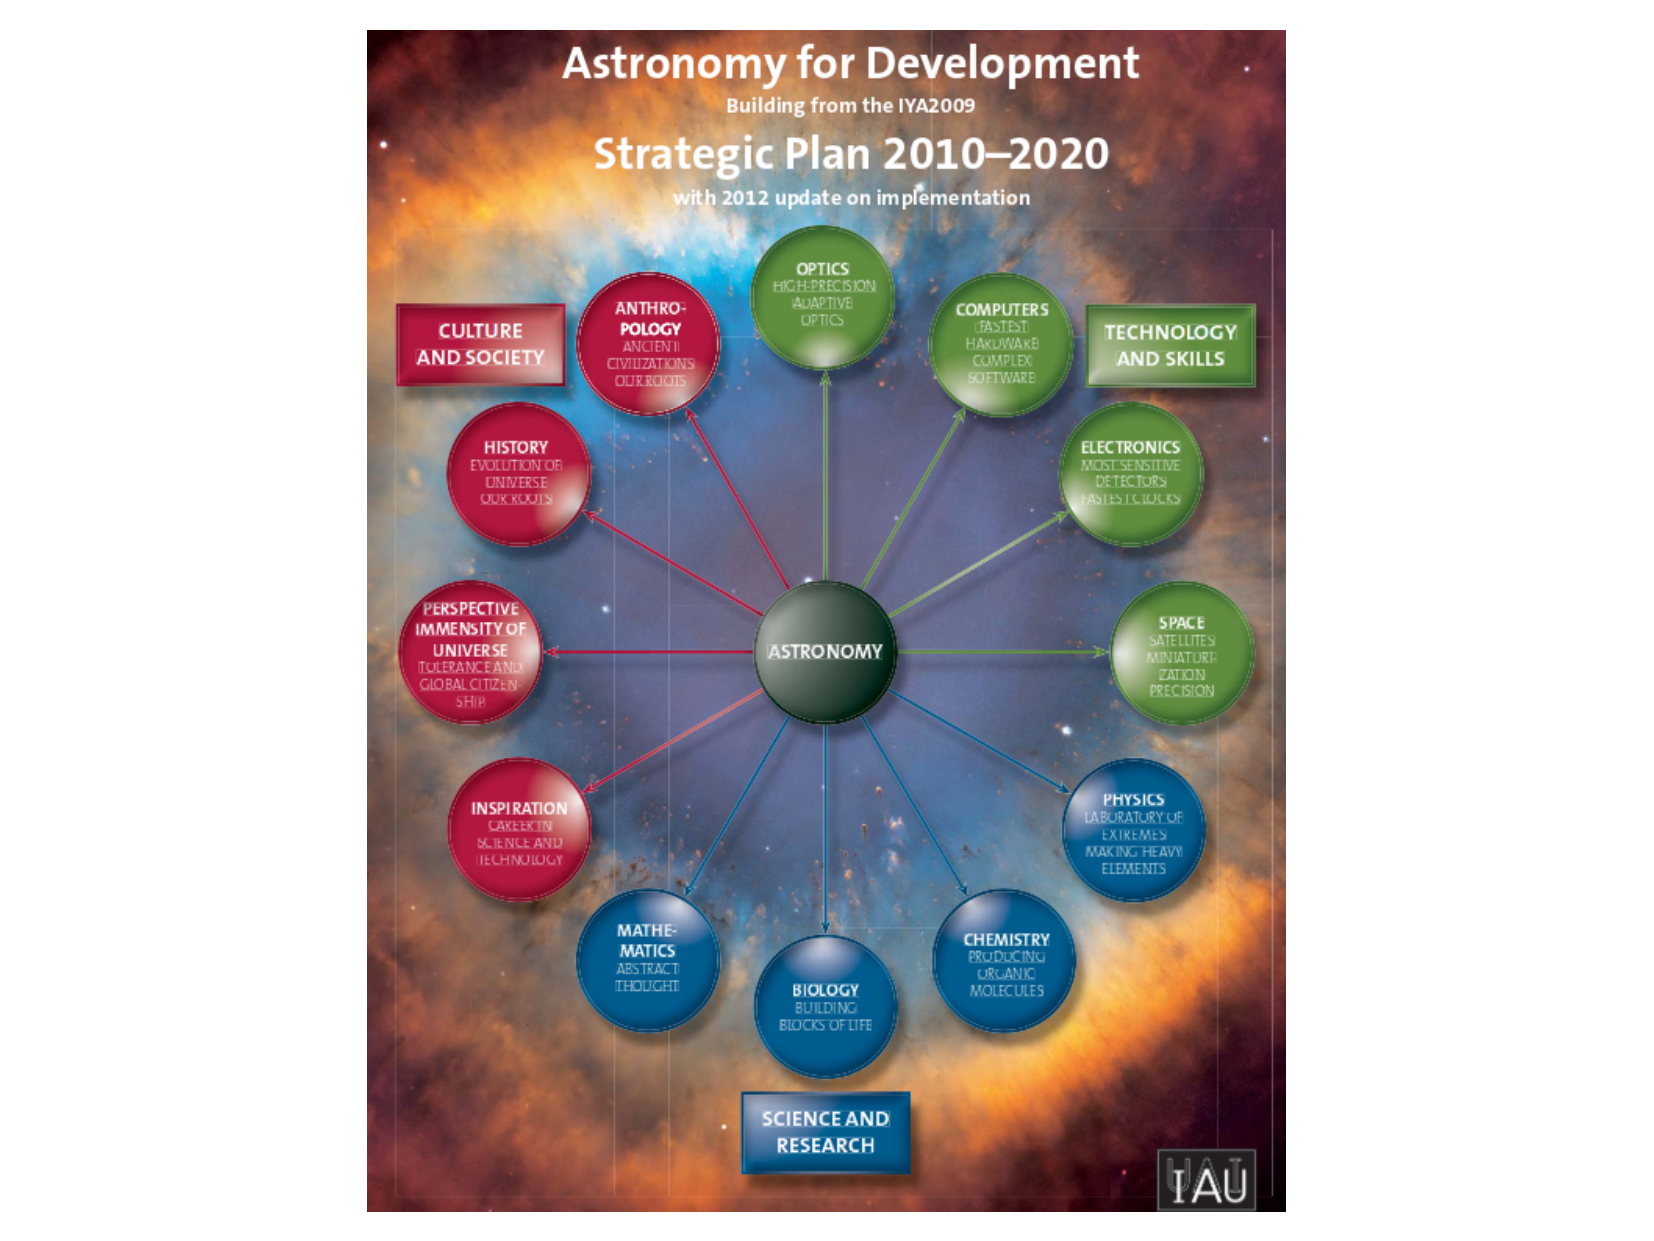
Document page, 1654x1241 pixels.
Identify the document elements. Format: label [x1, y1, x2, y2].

picture [367, 30, 1286, 1212]
